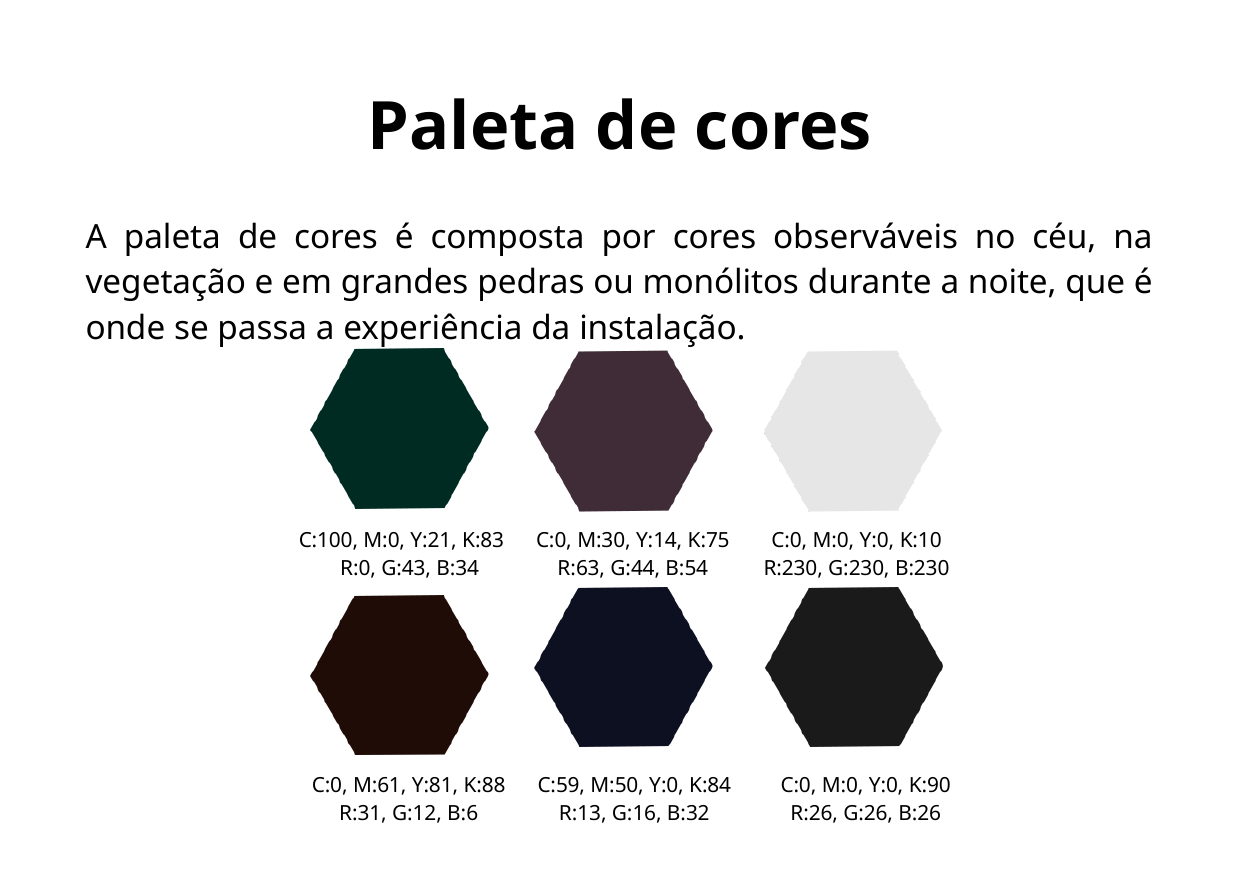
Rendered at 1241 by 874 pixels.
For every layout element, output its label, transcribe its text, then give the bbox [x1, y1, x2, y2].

picture [310, 578, 943, 755]
text_box A paleta de cores é composta por cores observáveis no céu, na vegetação e em grandes pedras ou monólitos durante a noite, que é onde se passa a experiência da instalação. [70, 205, 1170, 321]
text_box C:0, M:0, Y:0, K:10 R:230, G:230, B:230 [585, 517, 1128, 624]
text_box C:0, M:30, Y:14, K:75 R:63, G:44, B:54 [428, 517, 585, 578]
text_box C:0, M:0, Y:0, K:90 R:26, G:26, B:26 [608, 762, 1124, 869]
picture [310, 348, 943, 517]
text_box C:100, M:0, Y:21, K:83 R:0, G:43, B:34 [266, 517, 553, 588]
text_box Paleta de cores [58, 82, 1181, 163]
text_box C:59, M:50, Y:0, K:84 R:13, G:16, B:32 [355, 762, 608, 869]
text_box C:0, M:61, Y:81, K:88 R:31, G:12, B:6 [129, 762, 355, 869]
